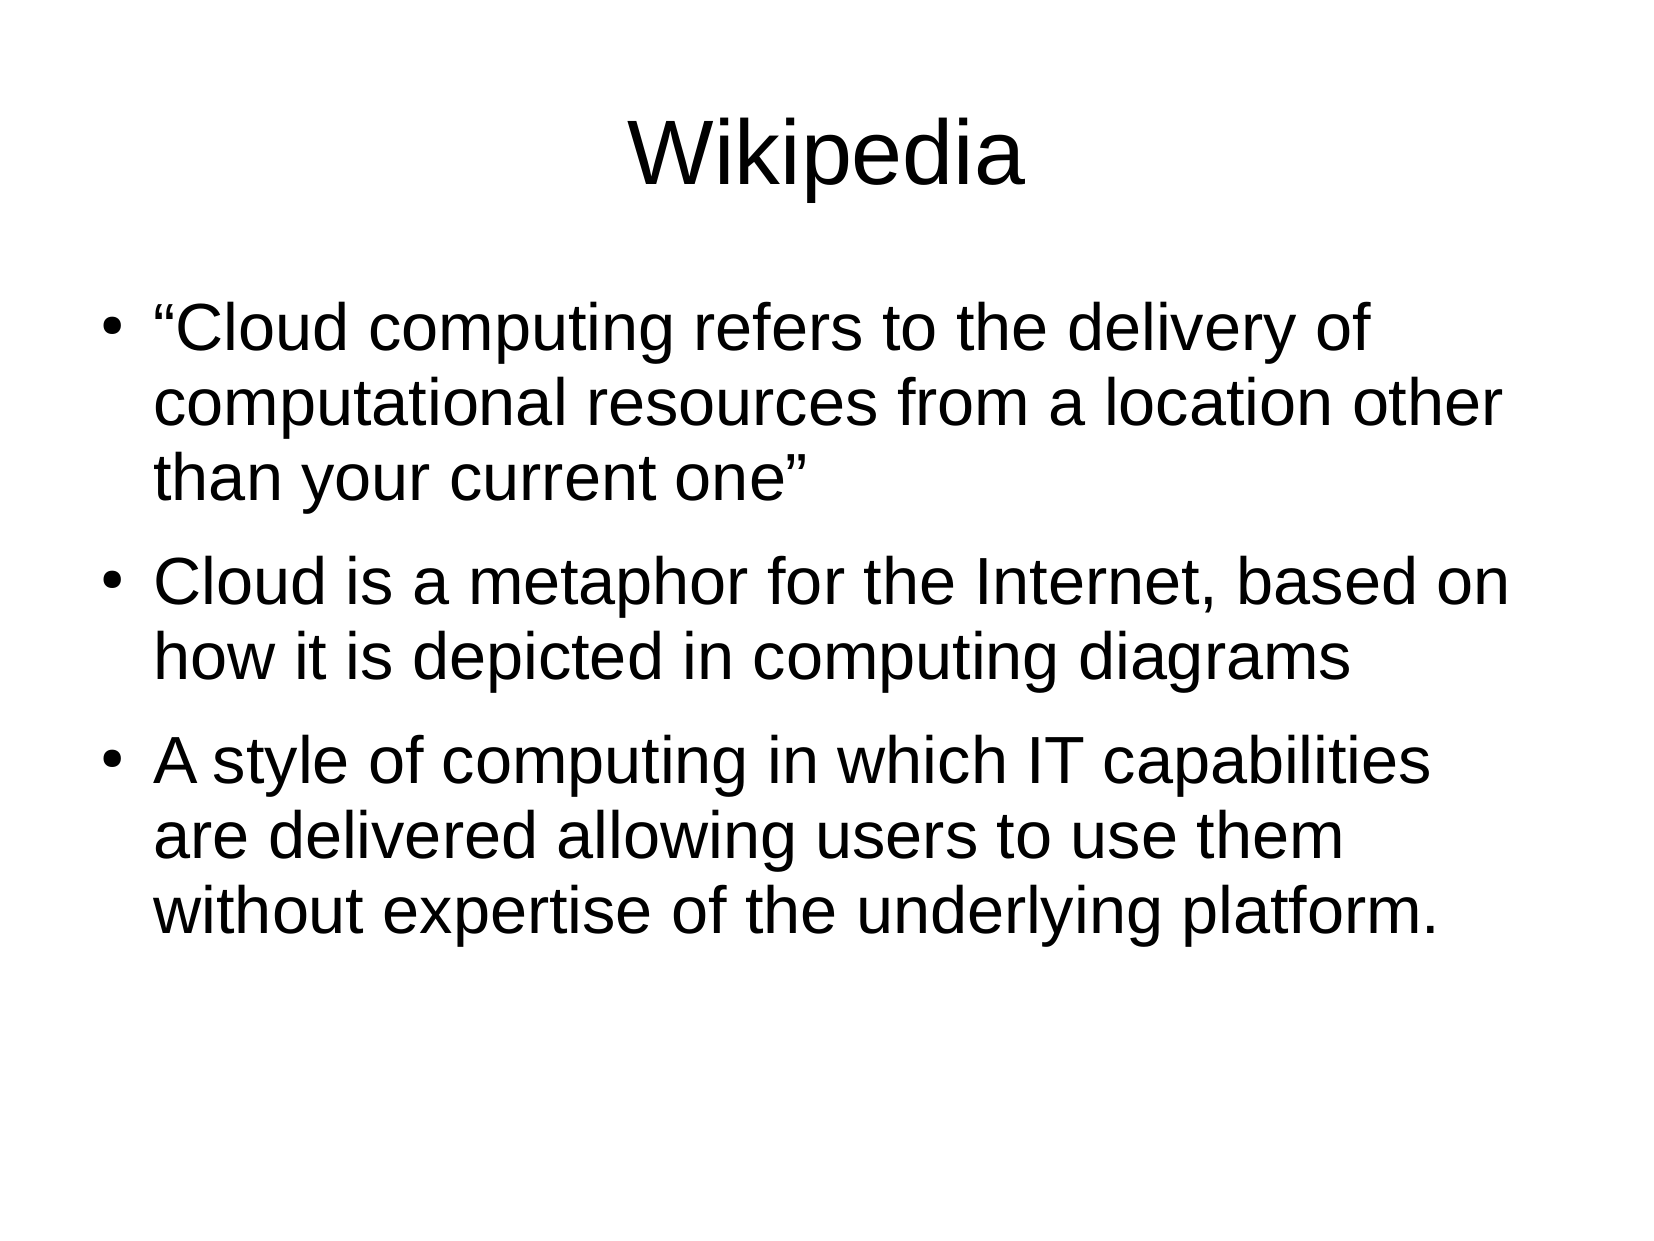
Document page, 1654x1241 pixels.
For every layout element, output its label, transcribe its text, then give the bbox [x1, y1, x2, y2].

title Wikipedia [82, 49, 1571, 257]
list “Cloud computing refers to the delivery of computational resources from a location other than your current one” Cloud is a metaphor for the Internet, based on how it is depicted in computing diagrams A style of computing in which IT capabilities are delivered allowing users to use them without expertise of the underlying platform. [82, 290, 1538, 1010]
